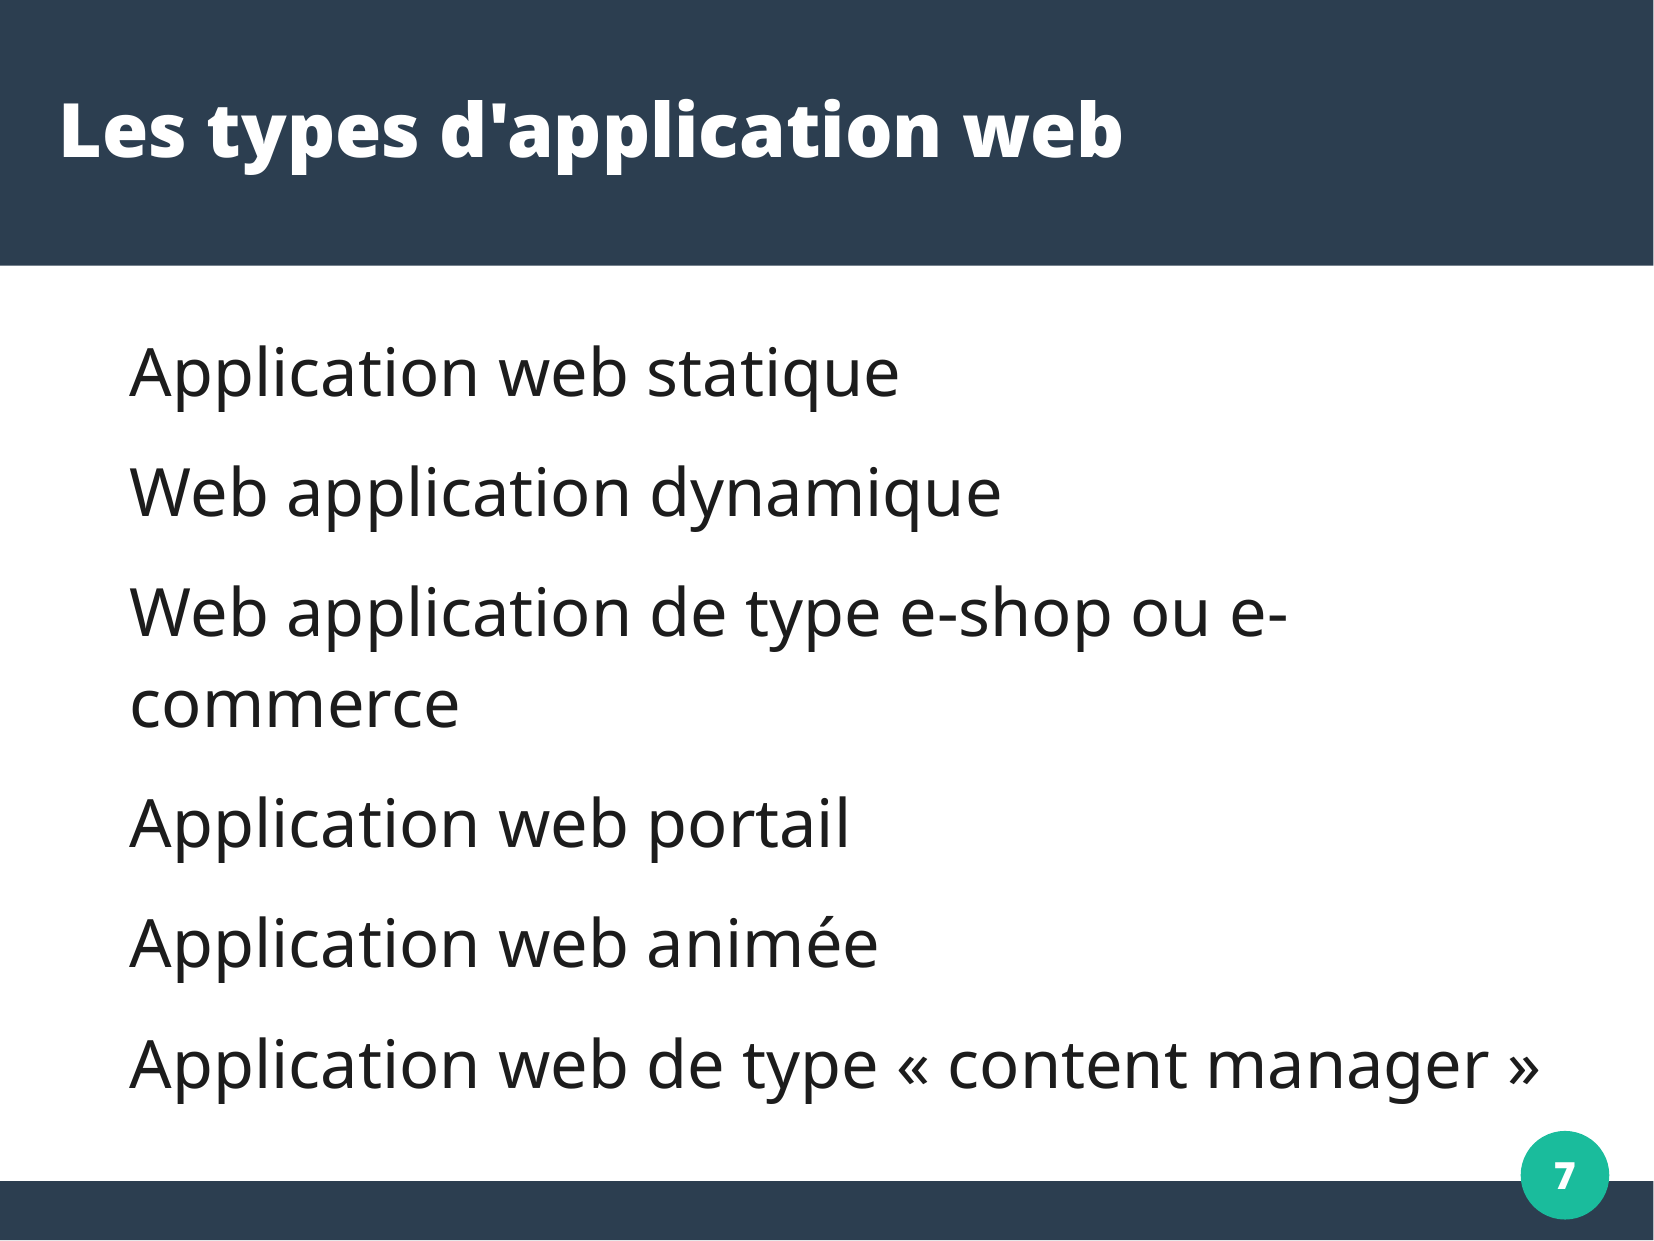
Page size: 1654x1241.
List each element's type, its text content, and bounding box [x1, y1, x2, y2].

list Application web statique Web application dynamique Web application de type e-shop ou e-commerce Application web portail Application web animée Application web de type « content manager » [59, 324, 1595, 1152]
title Les types d'application web [59, 49, 1595, 207]
